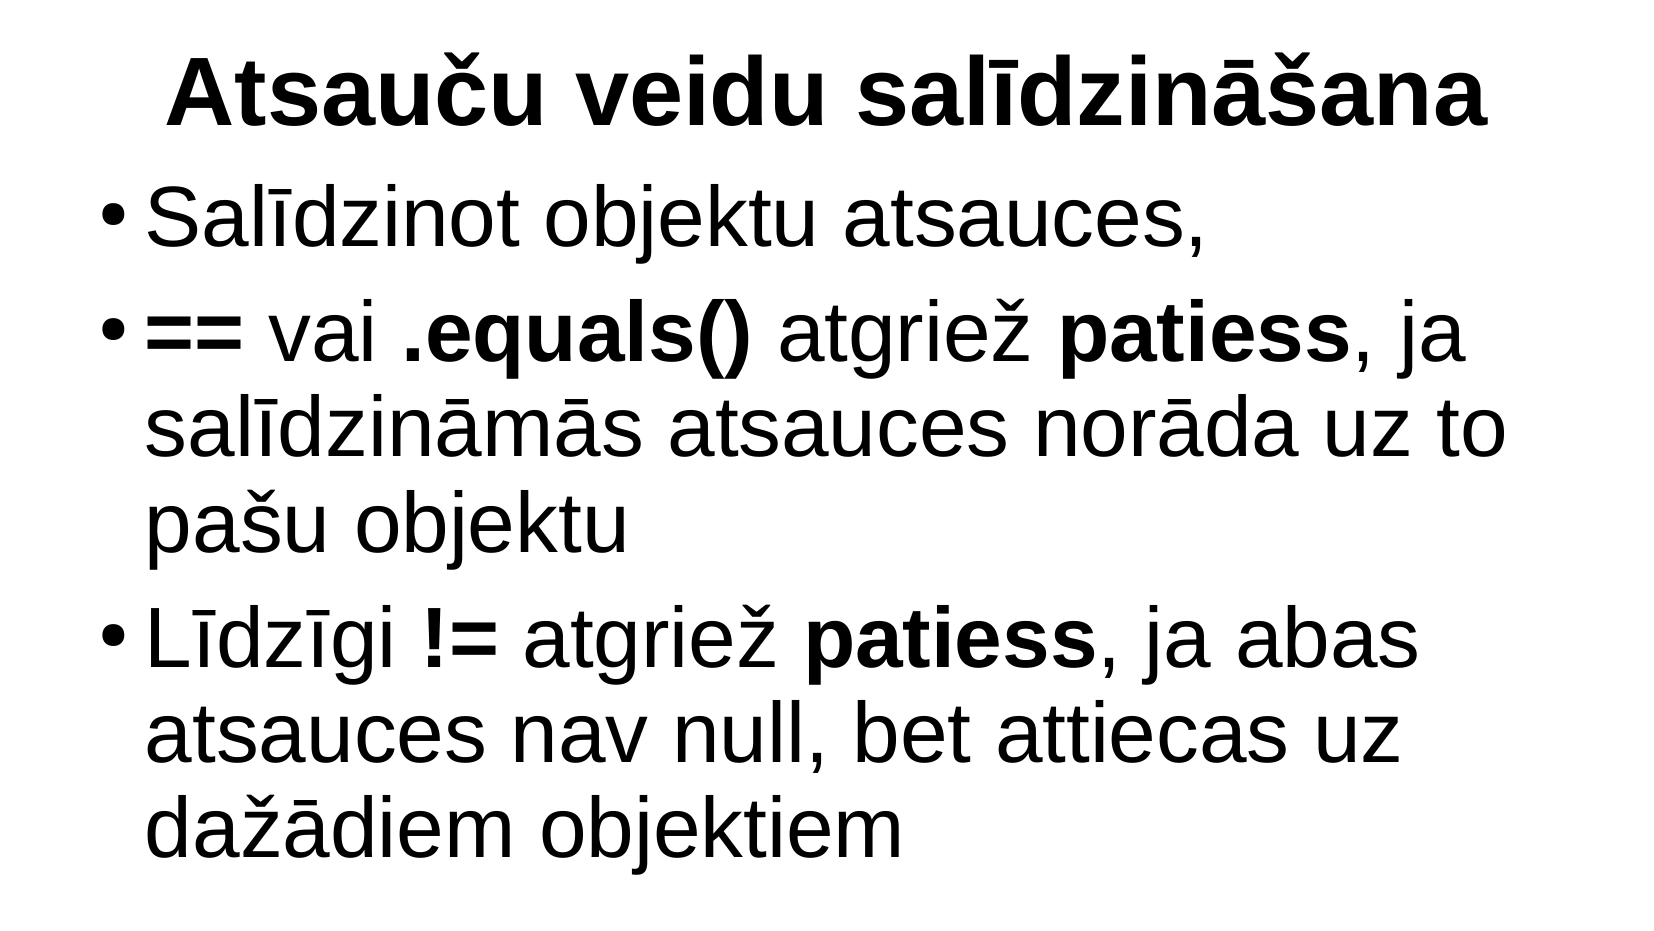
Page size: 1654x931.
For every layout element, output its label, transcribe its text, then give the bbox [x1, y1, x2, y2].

title Atsauču veidu salīdzināšana [82, 6, 1571, 177]
list Salīdzinot objektu atsauces, == vai .equals() atgriež patiess, ja salīdzināmās atsauces norāda uz to pašu objektu Līdzīgi != atgriež patiess, ja abas atsauces nav null, bet attiecas uz dažādiem objektiem [82, 168, 1538, 889]
